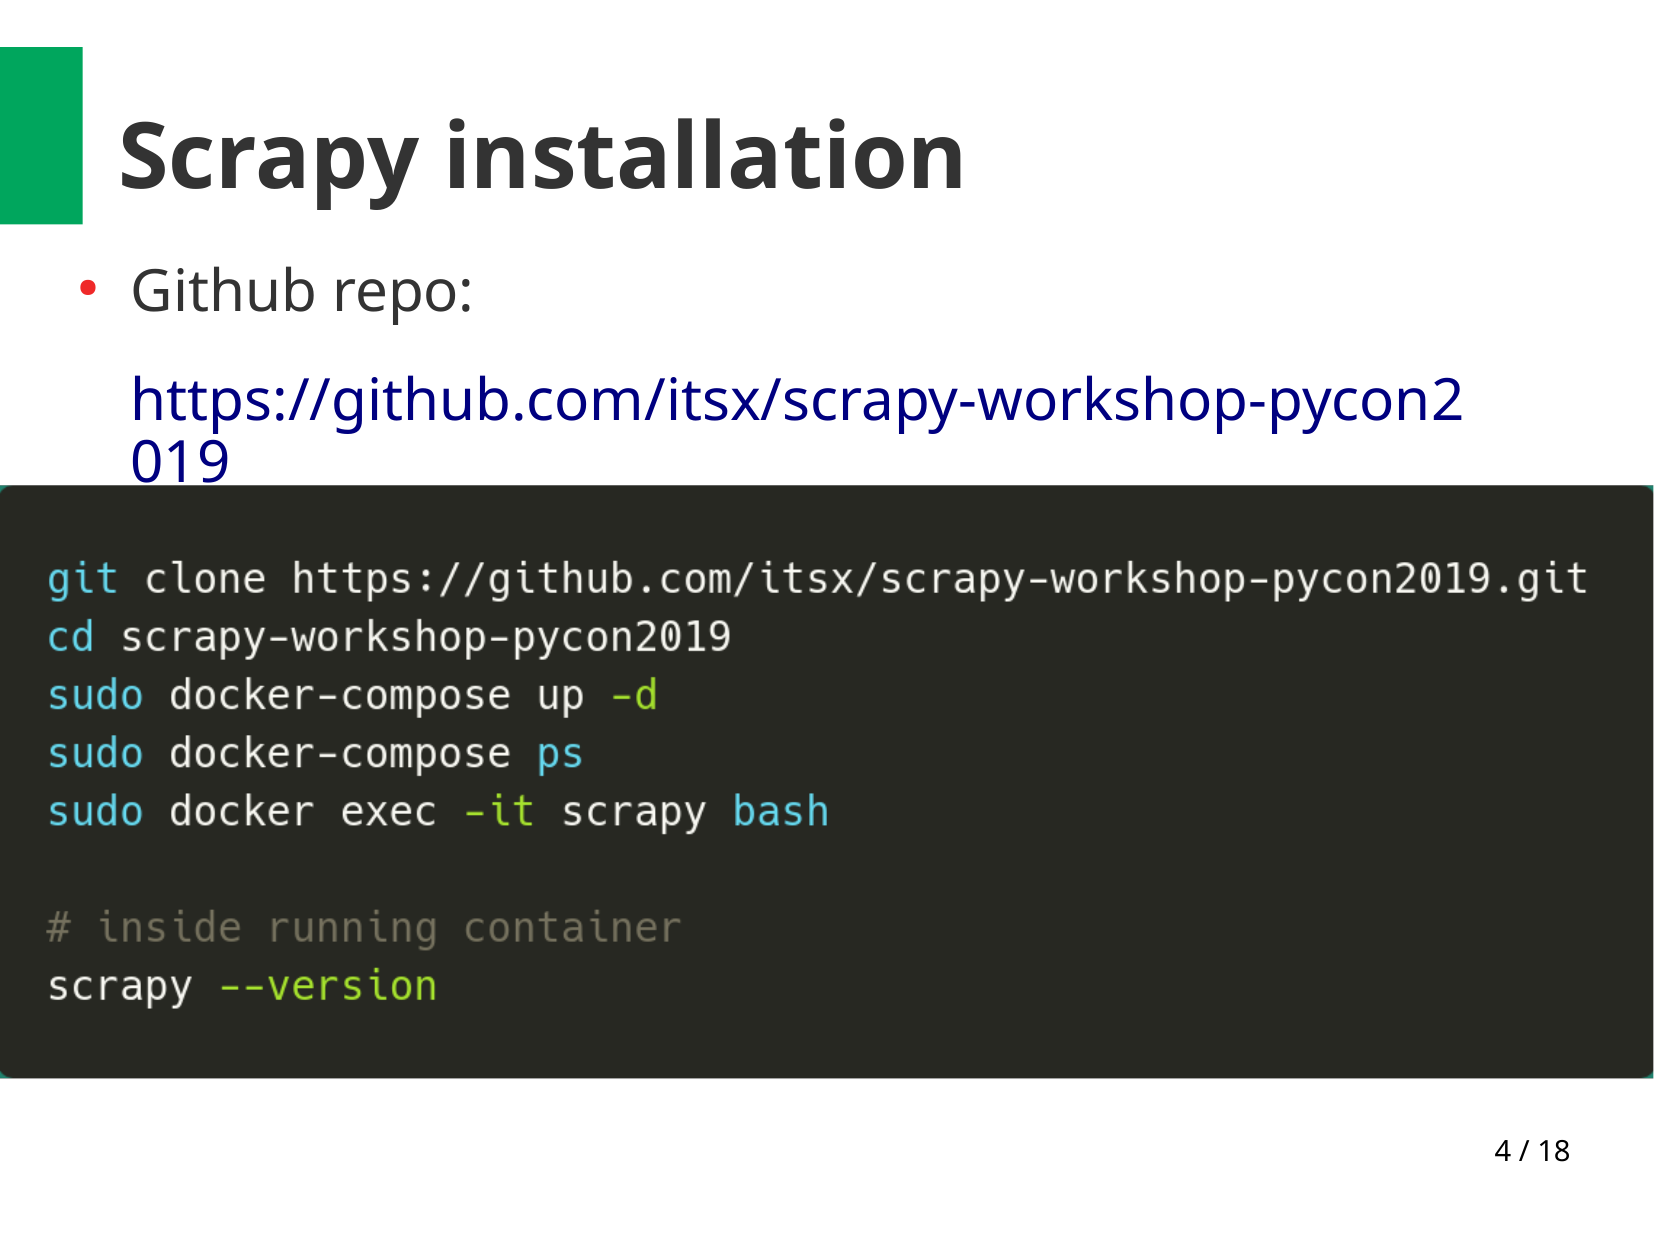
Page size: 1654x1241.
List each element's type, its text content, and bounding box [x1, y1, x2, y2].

picture [0, 484, 1654, 1081]
list Github repo: https://github.com/itsx/scrapy-workshop-pycon2019 [60, 249, 1478, 484]
title Scrapy installation [118, 49, 1571, 257]
